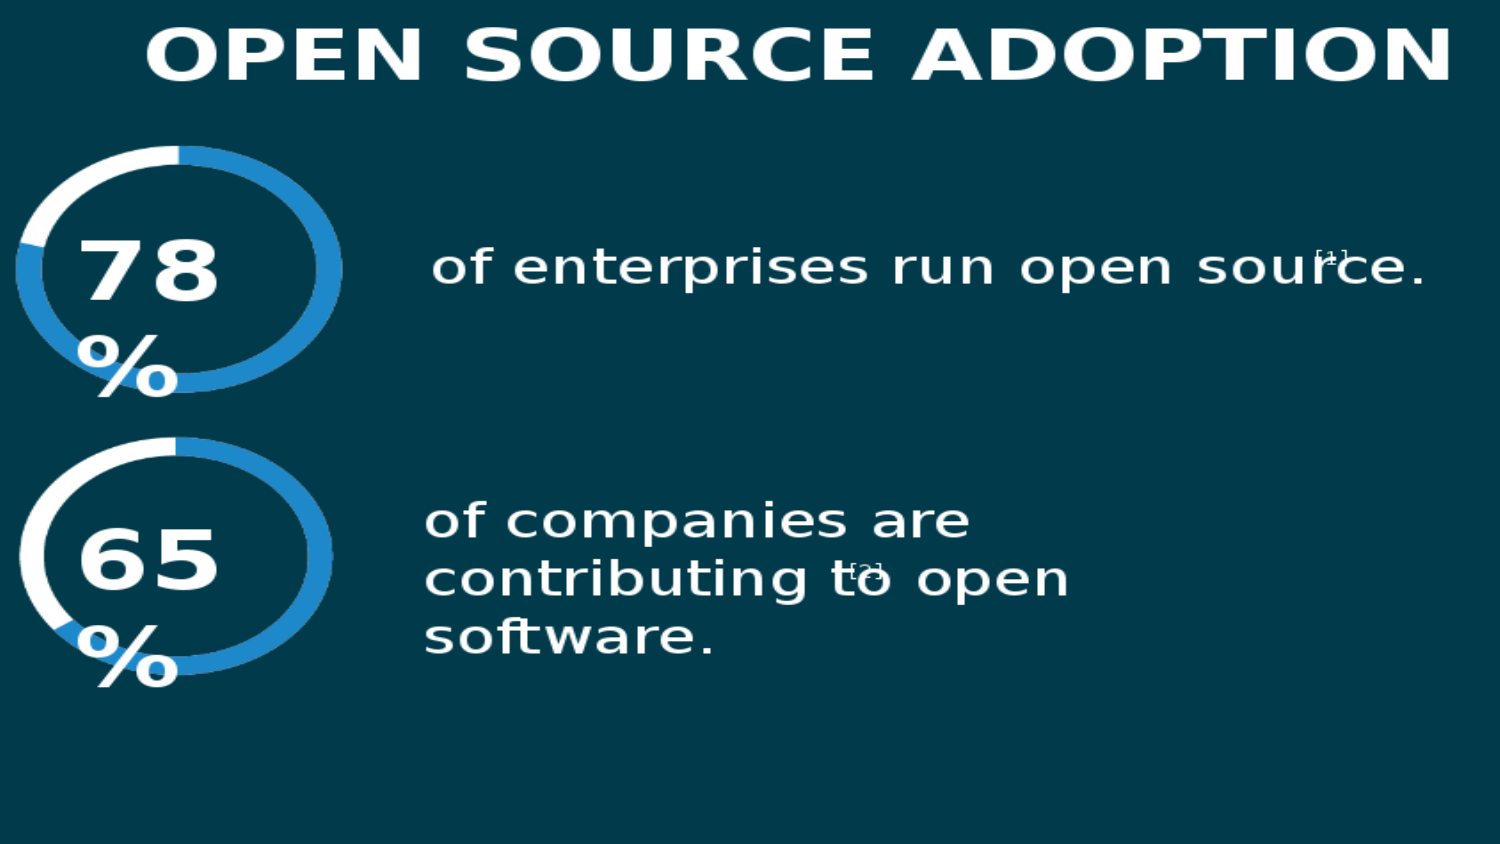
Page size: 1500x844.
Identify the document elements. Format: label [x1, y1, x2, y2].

picture [963, 257, 991, 283]
picture [1274, 257, 1302, 283]
picture [958, 569, 989, 605]
picture [686, 257, 717, 293]
picture [912, 29, 982, 79]
picture [734, 569, 762, 595]
picture [462, 569, 494, 595]
picture [716, 569, 723, 595]
picture [1141, 257, 1169, 283]
picture [824, 29, 872, 79]
picture [426, 511, 458, 537]
picture [840, 257, 867, 283]
picture [613, 29, 671, 81]
picture [1146, 29, 1201, 79]
picture [147, 28, 216, 81]
picture [1276, 29, 1293, 79]
picture [684, 511, 714, 537]
picture [508, 511, 536, 537]
picture [1063, 257, 1094, 293]
picture [531, 28, 600, 81]
picture [515, 257, 547, 283]
picture [584, 511, 634, 537]
picture [661, 627, 693, 653]
picture [464, 501, 486, 537]
picture [433, 257, 465, 283]
picture [503, 569, 531, 595]
picture [896, 257, 917, 283]
picture [1306, 28, 1375, 81]
picture [460, 627, 492, 653]
picture [16, 146, 342, 397]
picture [997, 569, 1028, 595]
picture [538, 561, 561, 595]
picture [766, 511, 773, 537]
picture [688, 29, 747, 79]
picture [1102, 257, 1133, 283]
picture [773, 569, 805, 605]
picture [661, 257, 682, 283]
picture [652, 569, 680, 595]
picture [753, 28, 810, 81]
picture [725, 511, 753, 537]
picture [1338, 250, 1366, 283]
picture [688, 561, 710, 595]
picture [769, 257, 796, 283]
picture [936, 511, 968, 537]
picture [645, 511, 677, 546]
picture [593, 249, 616, 283]
picture [426, 627, 453, 653]
picture [467, 28, 520, 81]
picture [922, 257, 950, 283]
picture [874, 511, 904, 537]
picture [556, 257, 584, 283]
picture [832, 561, 890, 595]
picture [1315, 250, 1336, 283]
picture [567, 569, 588, 595]
picture [620, 257, 652, 283]
picture [297, 29, 344, 79]
picture [593, 569, 600, 595]
picture [1372, 257, 1403, 283]
picture [19, 437, 333, 687]
picture [1022, 257, 1053, 283]
picture [782, 511, 813, 537]
picture [727, 257, 748, 283]
picture [991, 29, 1055, 79]
picture [229, 29, 284, 79]
picture [497, 617, 540, 653]
picture [913, 511, 934, 537]
picture [919, 569, 950, 595]
picture [471, 248, 494, 283]
picture [1199, 257, 1226, 283]
picture [426, 569, 454, 595]
picture [1038, 569, 1066, 595]
picture [1203, 29, 1267, 79]
picture [1064, 28, 1133, 81]
picture [545, 627, 591, 653]
picture [1388, 29, 1448, 79]
picture [1233, 257, 1265, 283]
picture [611, 559, 643, 595]
picture [359, 29, 419, 79]
picture [597, 627, 627, 653]
picture [544, 511, 575, 537]
picture [753, 257, 760, 283]
picture [819, 511, 845, 537]
picture [801, 257, 833, 283]
picture [638, 627, 659, 653]
